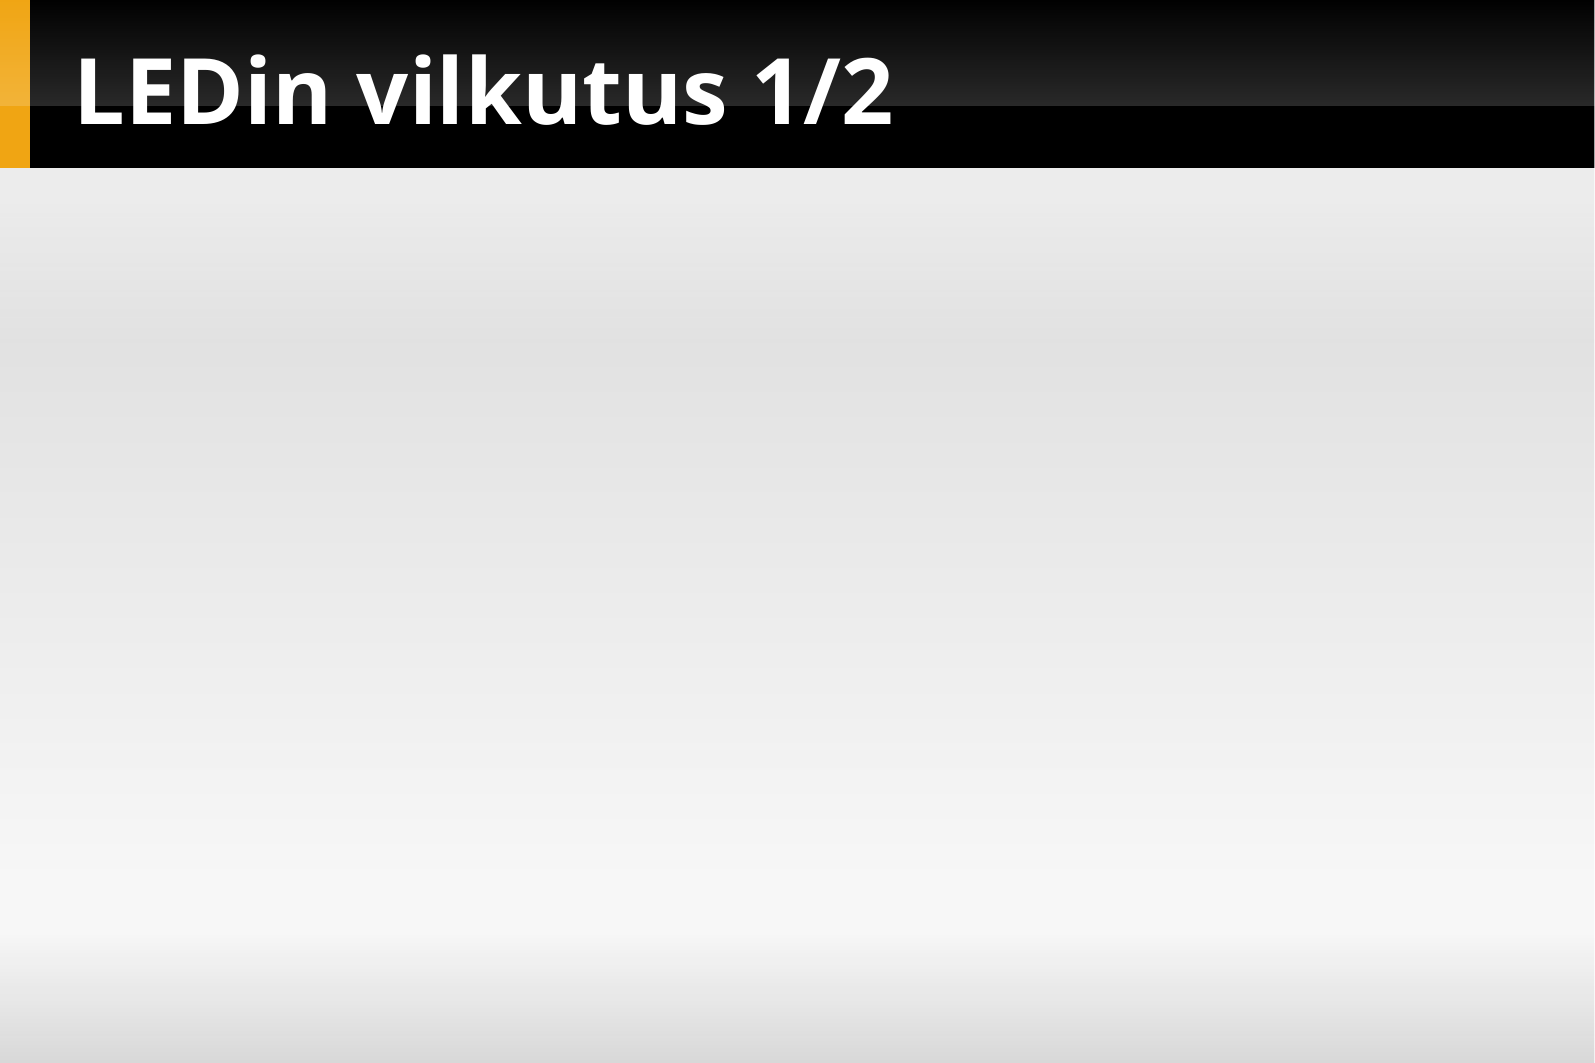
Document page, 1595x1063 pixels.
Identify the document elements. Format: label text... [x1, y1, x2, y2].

title LEDin vilkutus 1/2 [74, 7, 1510, 171]
picture [0, 0, 1595, 1063]
